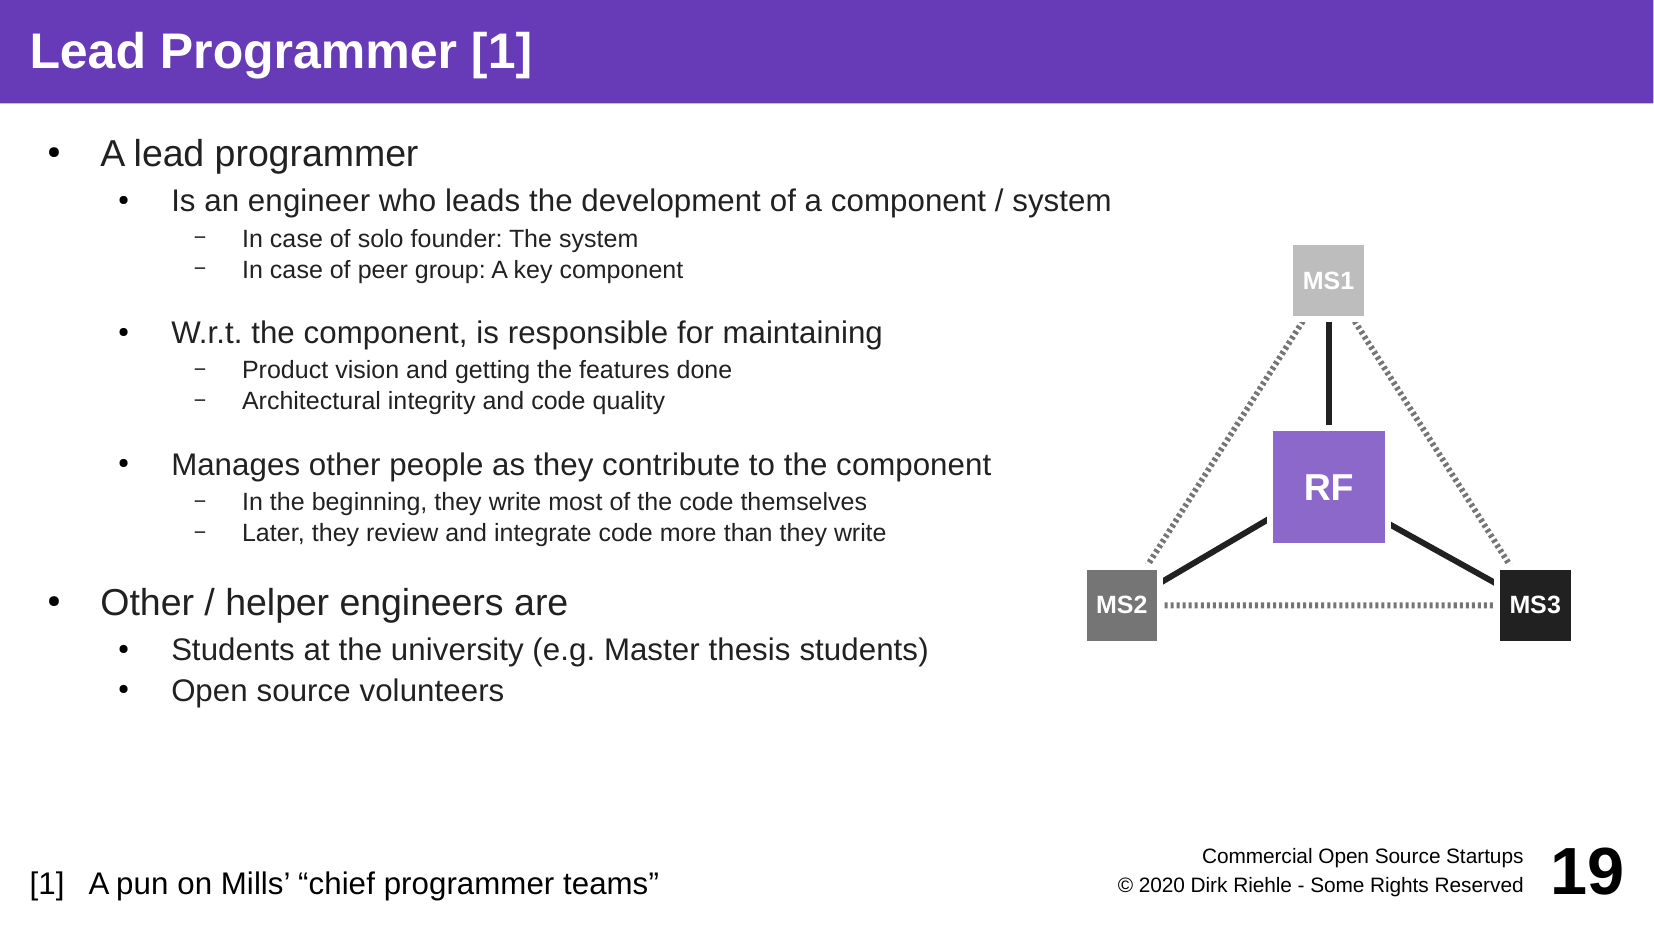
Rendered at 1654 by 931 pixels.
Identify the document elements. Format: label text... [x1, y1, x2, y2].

text_box RF [1269, 428, 1388, 547]
title Lead Programmer [1] [0, 0, 1654, 104]
text_box [1] A pun on Mills’ “chief programmer teams” [0, 693, 1182, 931]
text_box MS3 [1497, 566, 1574, 644]
text_box MS1 [1290, 242, 1368, 319]
list A lead programmer Is an engineer who leads the development of a component / system In case of solo founder: The system In case of peer group: A key component W.r.t. the component, is responsible for maintaining Product vision and getting the features done Architectural integrity and code quality Manages other people as they contribute to the component In the beginning, they write most of the code themselves Later, they review and integrate code more than they write Other / helper engineers are Students at the university (e.g. Master thesis students) Open source volunteers [29, 132, 1625, 813]
text_box MS2 [1083, 566, 1161, 644]
